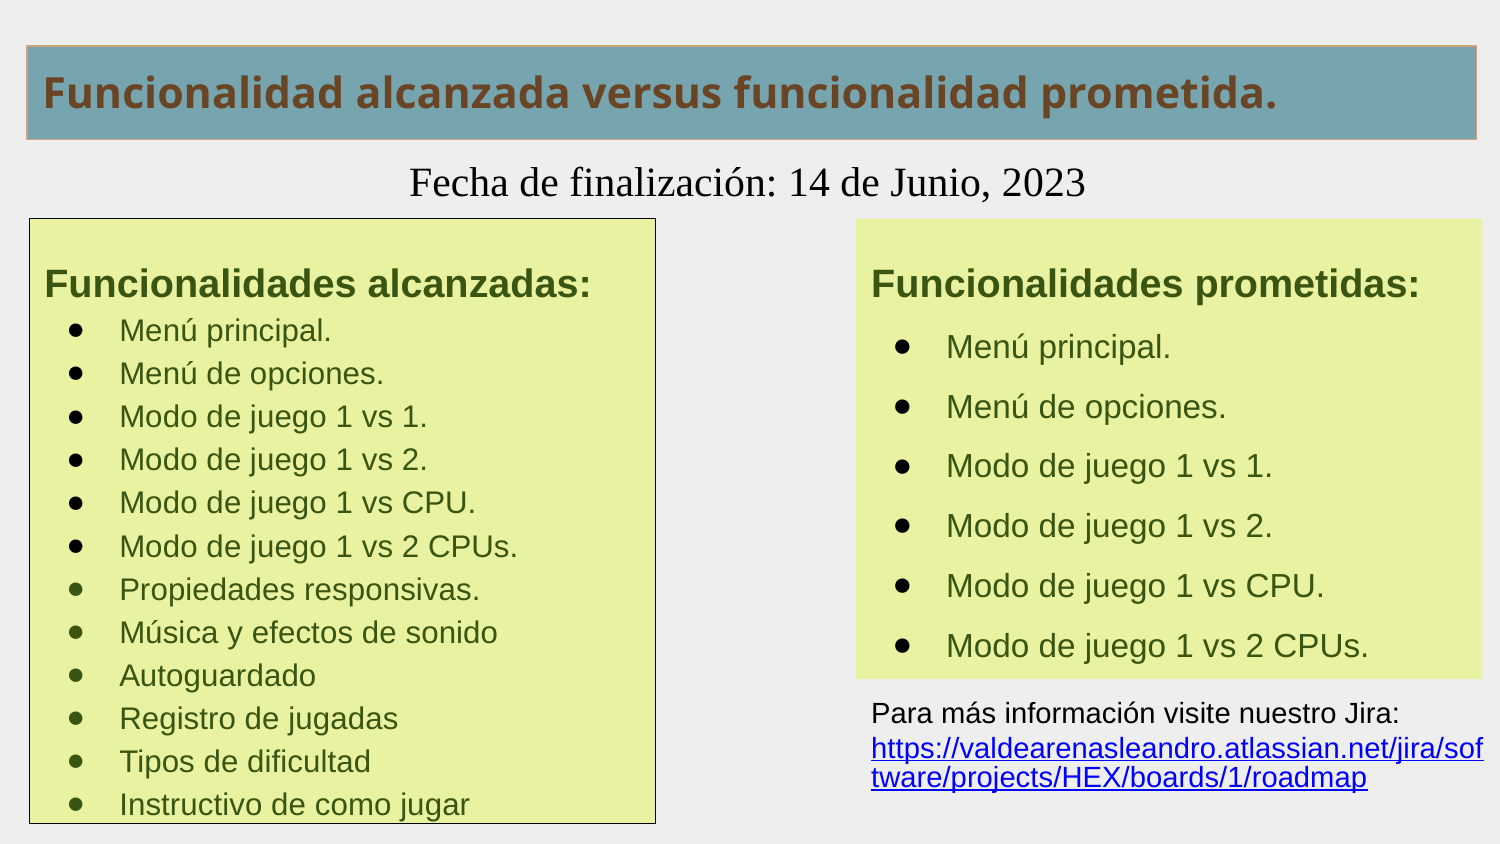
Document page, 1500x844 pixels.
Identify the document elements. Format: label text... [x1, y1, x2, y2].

text_box Funcionalidad alcanzada versus funcionalidad prometida. [27, 45, 1477, 140]
text_box Funcionalidades alcanzadas: Menú principal. Menú de opciones. Modo de juego 1 vs 1. Modo de juego 1 vs 2. Modo de juego 1 vs CPU. Modo de juego 1 vs 2 CPUs. Propiedades responsivas. Música y efectos de sonido Autoguardado Registro de jugadas Tipos de dificultad Instructivo de como jugar [29, 218, 656, 824]
text_box Para más información visite nuestro Jira: https://valdearenasleandro.atlassian.net/jira/software/projects/HEX/boards/1/roadmap [856, 679, 1500, 844]
text_box Fecha de finalización: 14 de Junio, 2023 [373, 139, 1122, 220]
text_box Funcionalidades prometidas: Menú principal. Menú de opciones. Modo de juego 1 vs 1. Modo de juego 1 vs 2. Modo de juego 1 vs CPU. Modo de juego 1 vs 2 CPUs. [856, 218, 1483, 679]
